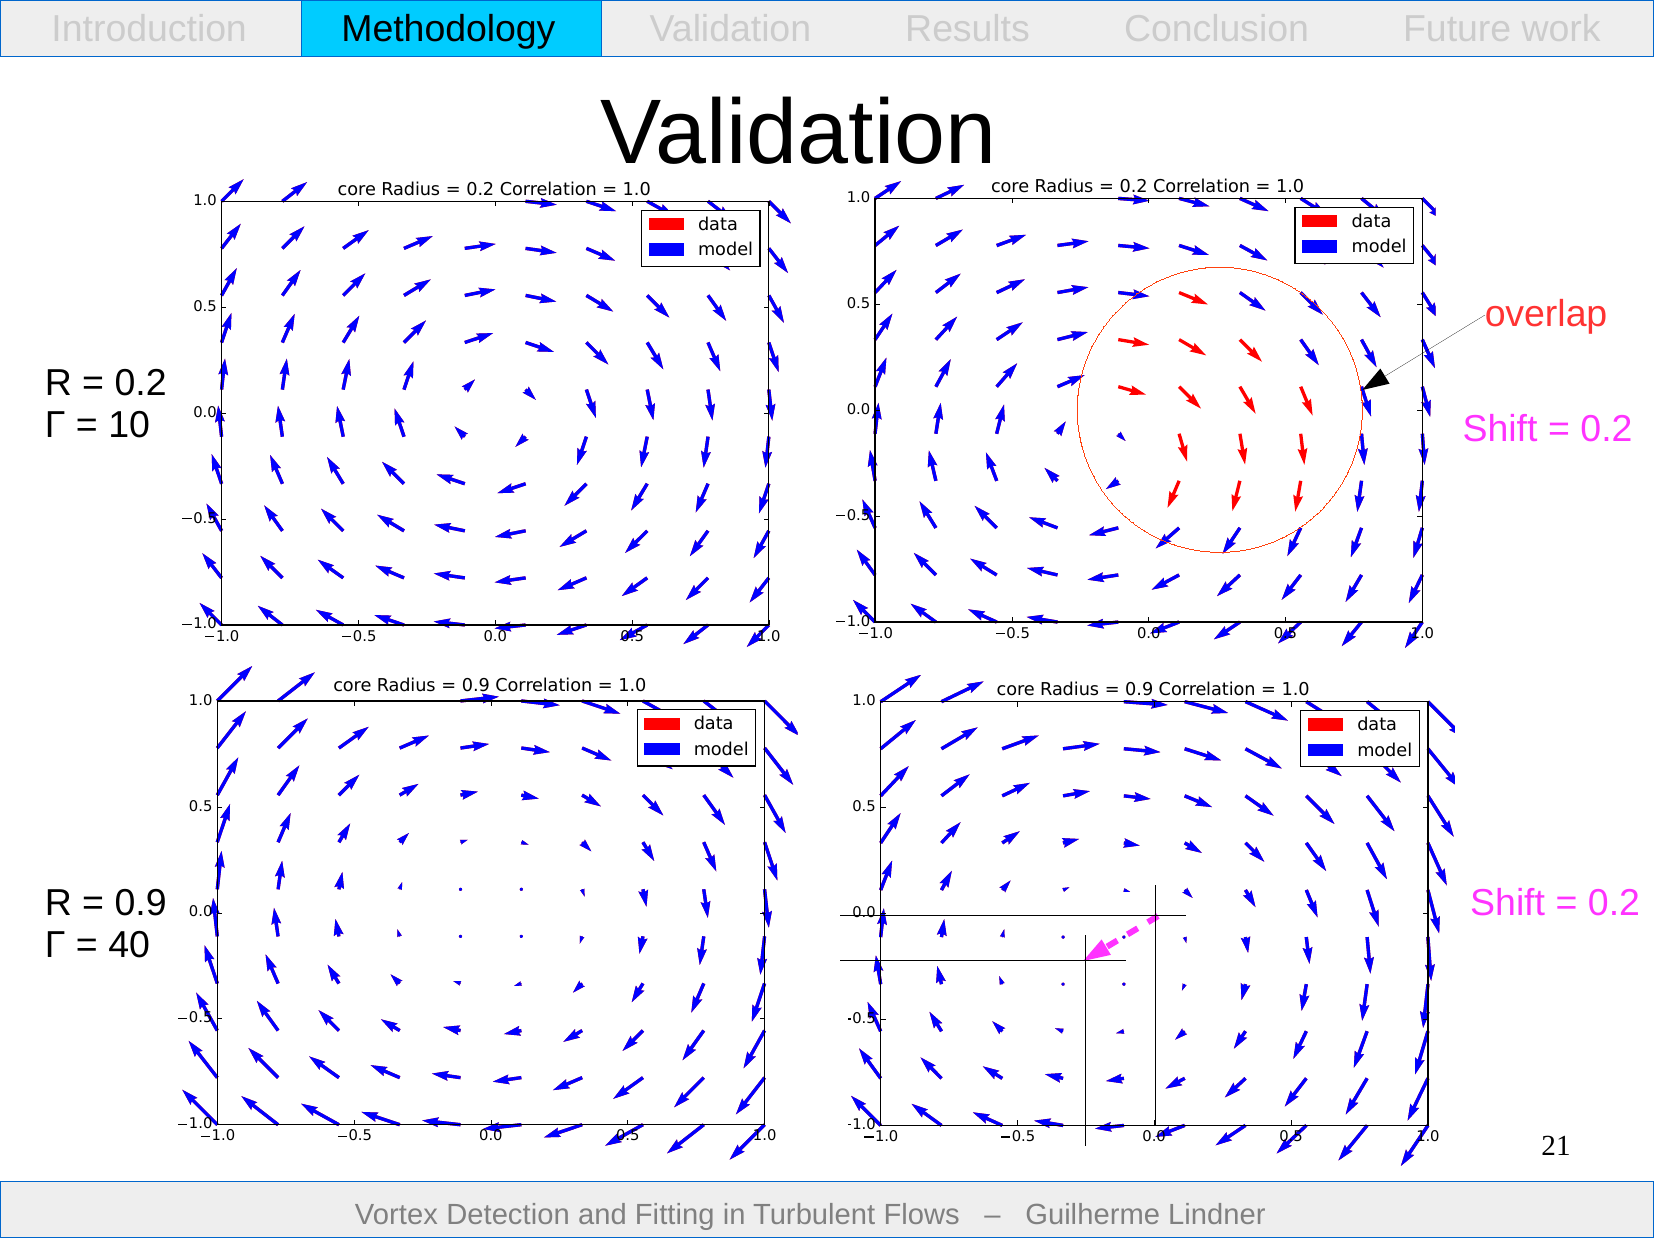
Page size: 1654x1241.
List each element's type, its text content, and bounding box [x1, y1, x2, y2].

text_box R = 0.2 Γ = 10 [30, 354, 182, 453]
chart [848, 675, 1456, 1167]
text_box Vortex Detection and Fitting in Turbulent Flows – Guilherme Lindner [340, 1190, 1314, 1241]
text_box [0, 1181, 1654, 1238]
chart [831, 231, 1436, 656]
text_box overlap [1470, 285, 1623, 342]
chart [170, 231, 802, 1161]
text_box Shift = 0.2 [1447, 399, 1654, 541]
text_box Shift = 0.2 [1455, 874, 1654, 932]
title Validation [76, 34, 1486, 231]
text_box R = 0.9 Γ = 40 [30, 873, 182, 973]
text_box Introduction Methodology Validation Results Conclusion Future work [0, 0, 1654, 57]
